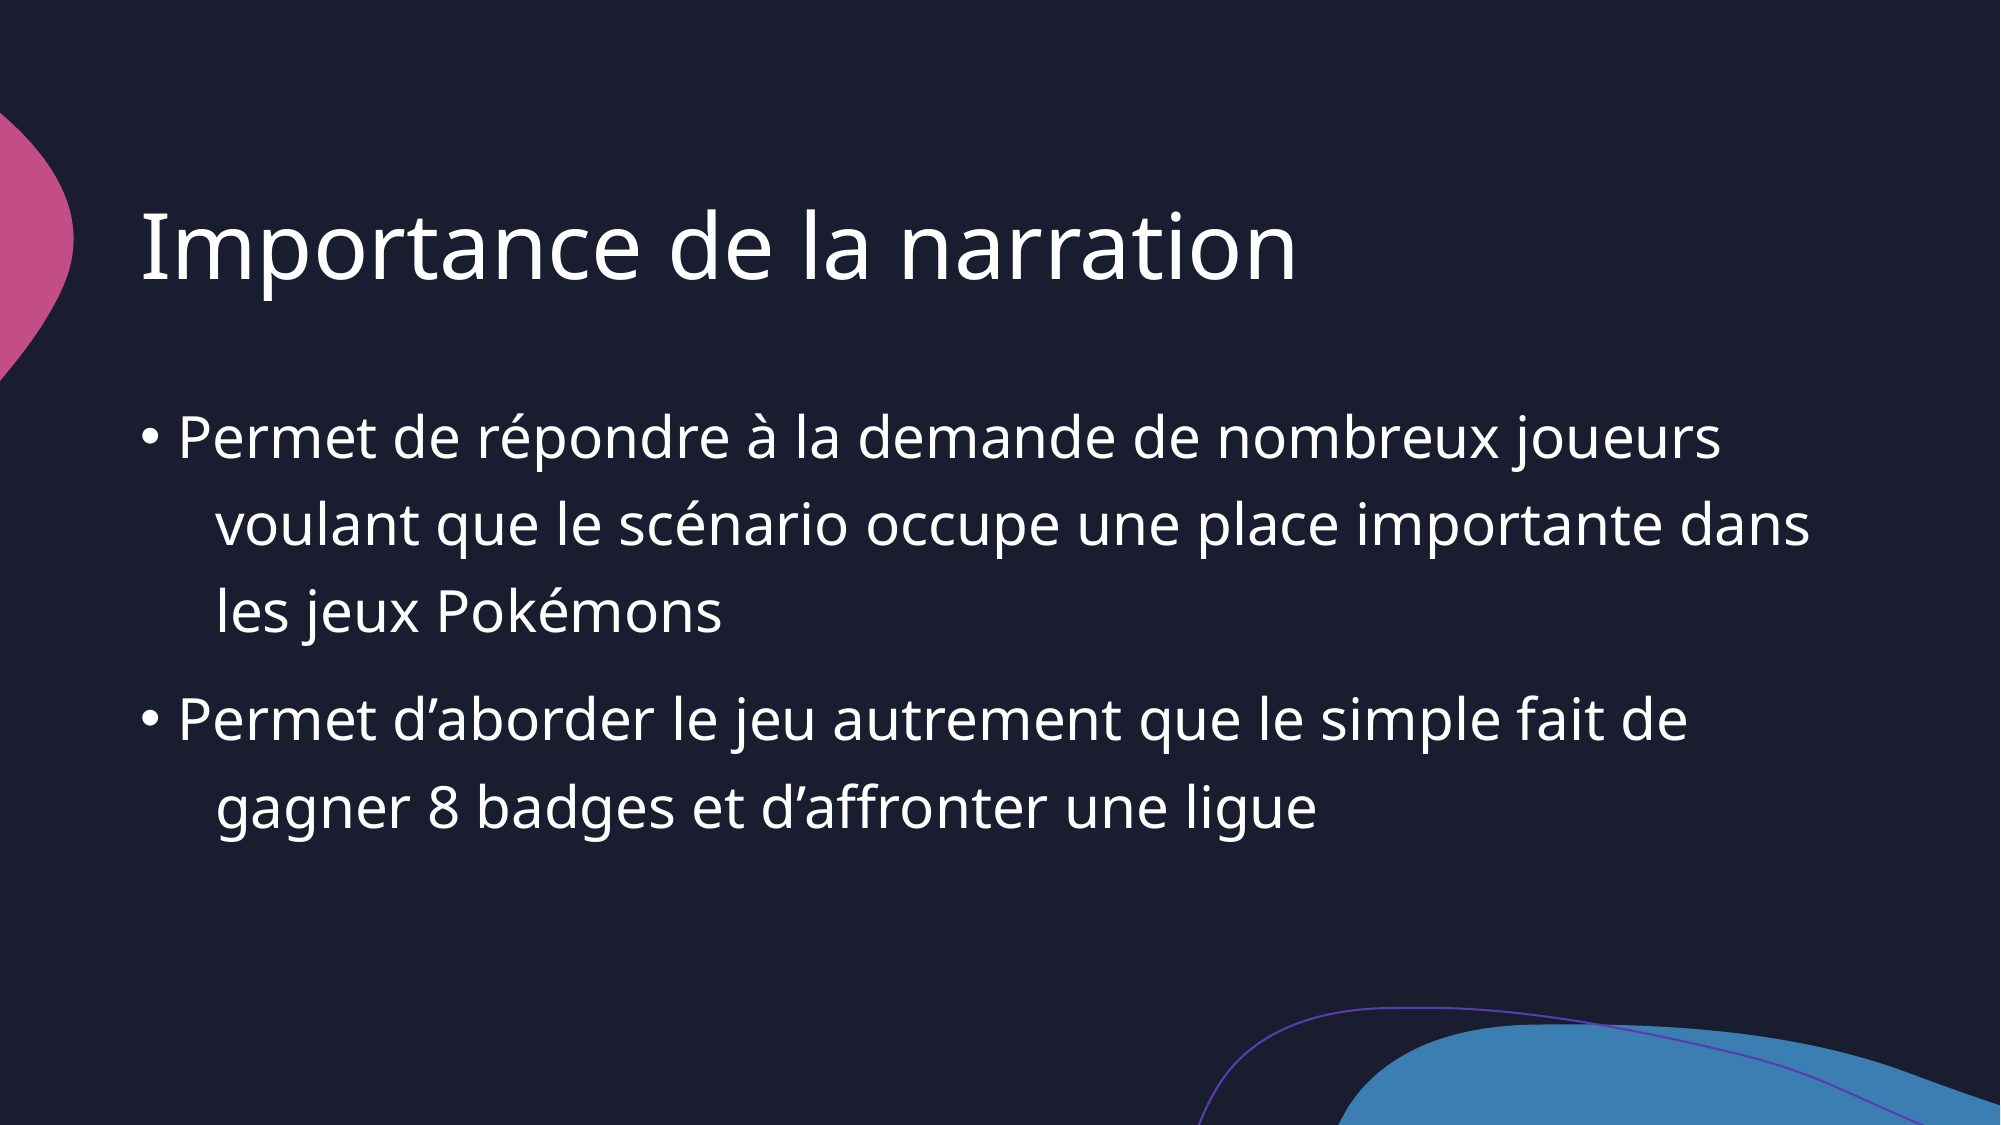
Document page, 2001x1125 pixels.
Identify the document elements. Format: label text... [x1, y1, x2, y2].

title Importance de la narration [125, 125, 1876, 375]
list Permet de répondre à la demande de nombreux joueurs voulant que le scénario occupe une place importante dans les jeux Pokémons Permet d’aborder le jeu autrement que le simple fait de gagner 8 badges et d’affronter une ligue [125, 375, 1876, 1002]
